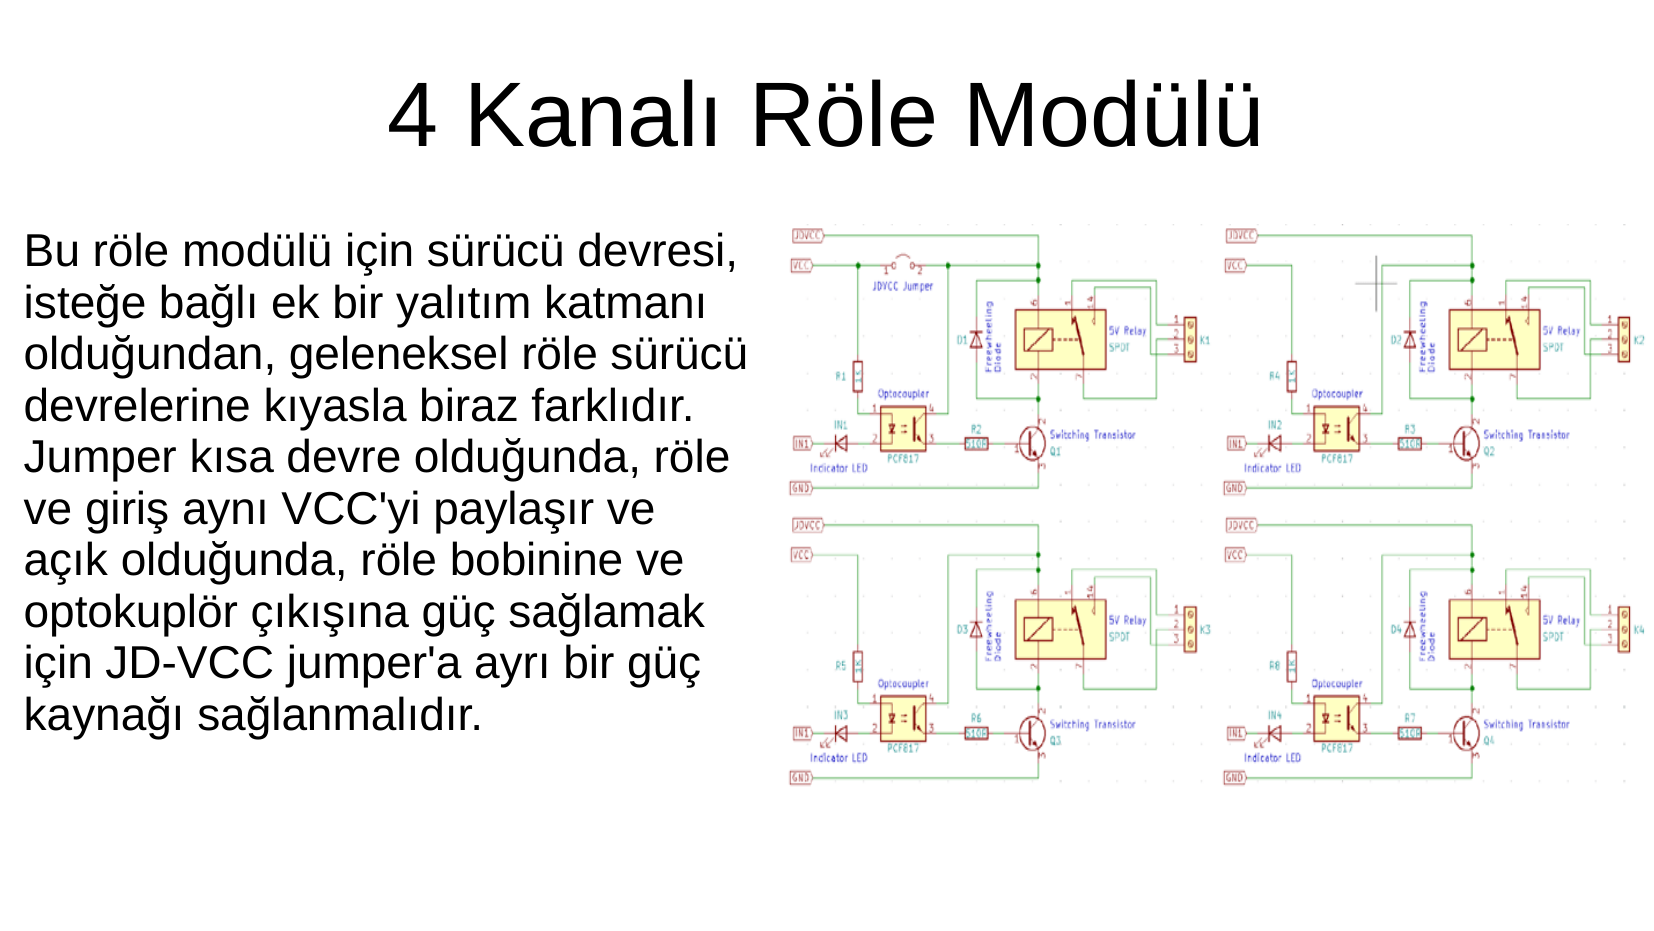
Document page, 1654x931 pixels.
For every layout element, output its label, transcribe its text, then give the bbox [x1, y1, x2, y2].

list Bu röle modülü için sürücü devresi, isteğe bağlı ek bir yalıtım katmanı olduğundan, geleneksel röle sürücü devrelerine kıyasla biraz farklıdır. Jumper kısa devre olduğunda, röle ve giriş aynı VCC'yi paylaşır ve açık olduğunda, röle bobinine ve optokuplör çıkışına güç sağlamak için JD-VCC jumper'a ayrı bir güç kaynağı sağlanmalıdır. [23, 225, 751, 765]
title 4 Kanalı Röle Modülü [82, 37, 1571, 193]
picture [783, 224, 1651, 788]
